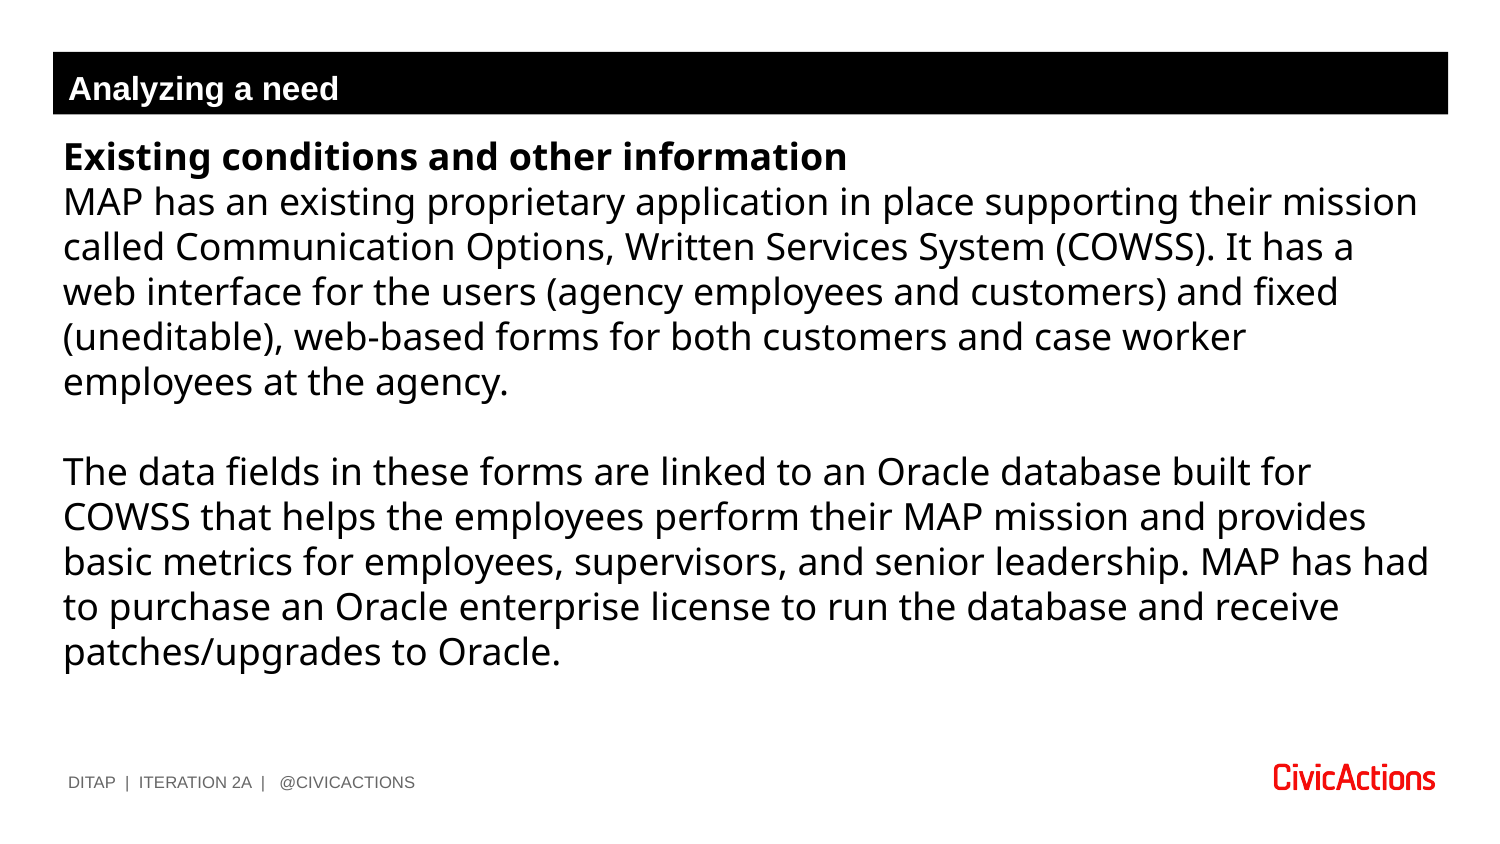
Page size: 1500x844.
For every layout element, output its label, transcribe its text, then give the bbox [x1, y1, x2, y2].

list Existing conditions and other information MAP has an existing proprietary application in place supporting their mission called Communication Options, Written Services System (COWSS). It has a web interface for the users (agency employees and customers) and fixed (uneditable), web-based forms for both customers and case worker employees at the agency. The data fields in these forms are linked to an Oracle database built for COWSS that helps the employees perform their MAP mission and provides basic metrics for employees, supervisors, and senior leadership. MAP has had to purchase an Oracle enterprise license to run the database and receive patches/upgrades to Oracle. [53, 123, 1449, 717]
picture [1271, 758, 1438, 795]
title Analyzing a need [53, 51, 1449, 115]
